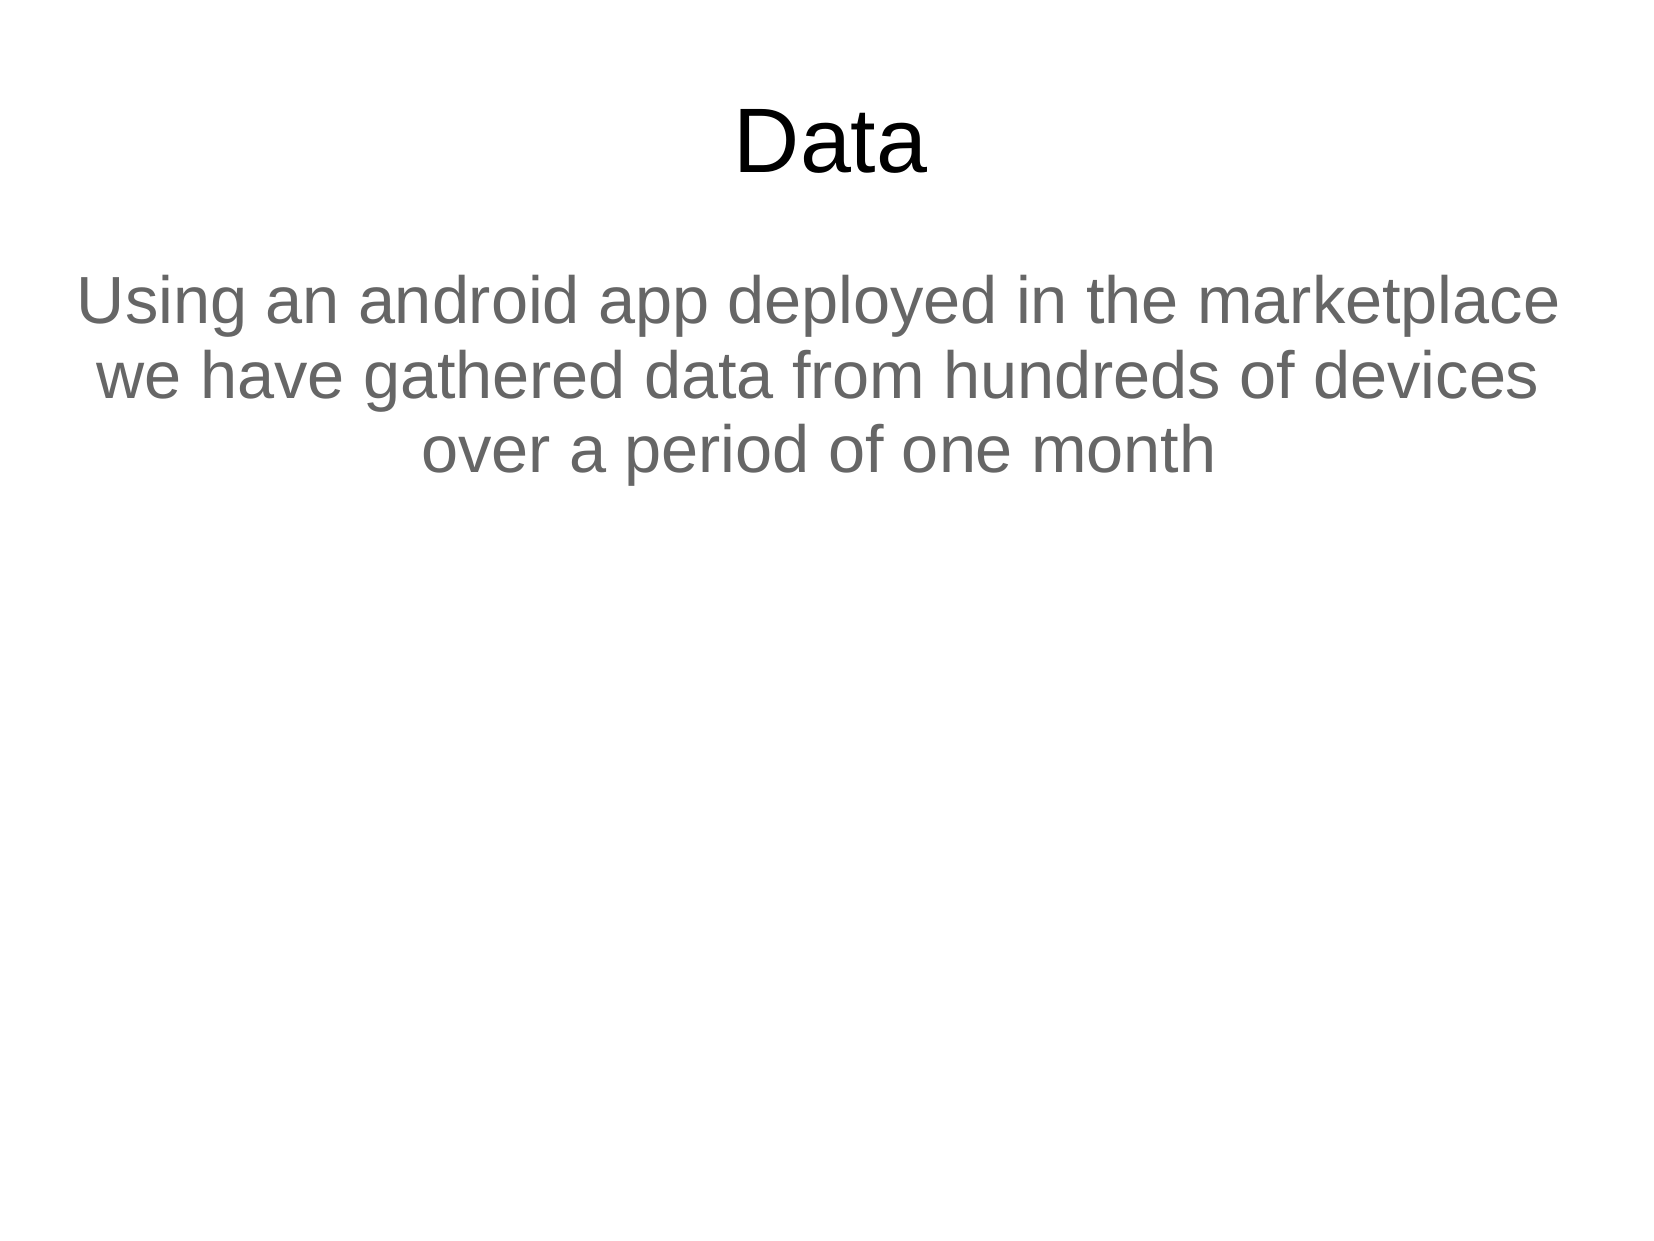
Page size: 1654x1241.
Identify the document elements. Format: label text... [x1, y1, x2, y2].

subtitle Using an android app deployed in the marketplace we have gathered data from hundreds of devices over a period of one month [75, 225, 1564, 526]
title Data [86, 37, 1576, 245]
